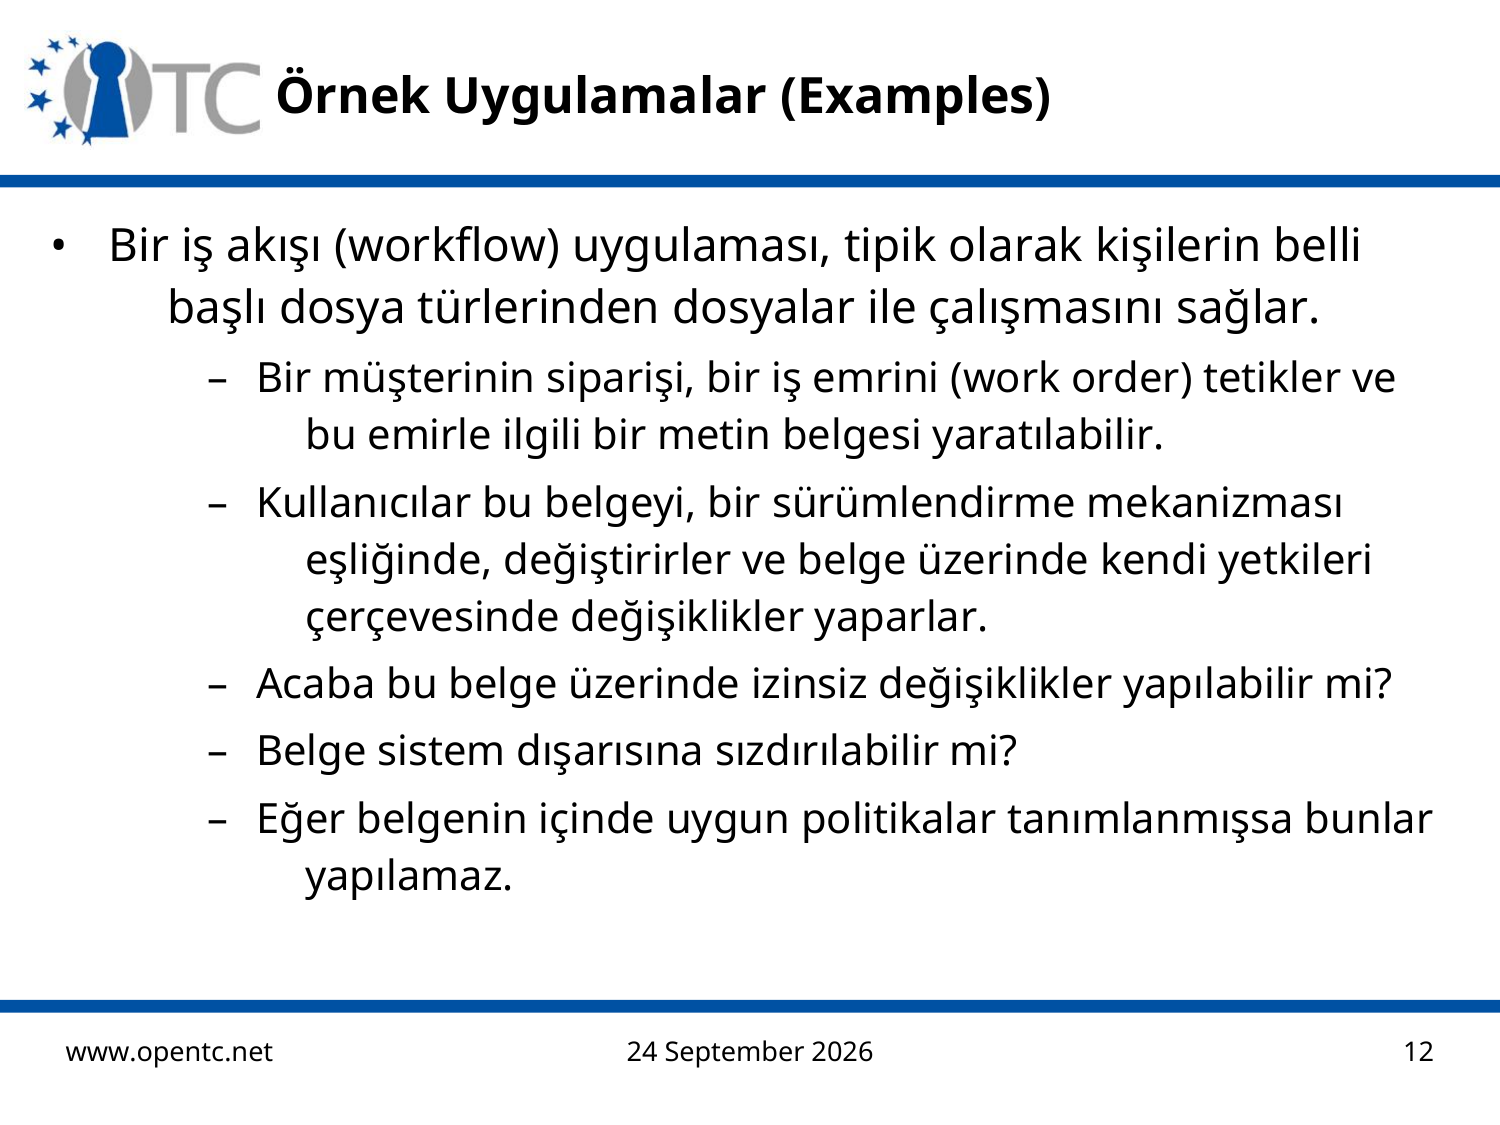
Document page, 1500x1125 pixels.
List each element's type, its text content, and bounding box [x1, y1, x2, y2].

title Örnek Uygulamalar (Examples) [275, 7, 1450, 181]
picture [24, 30, 263, 150]
list Bir iş akışı (workflow) uygulaması, tipik olarak kişilerin belli başlı dosya türlerinden dosyalar ile çalışmasını sağlar. Bir müşterinin siparişi, bir iş emrini (work order) tetikler ve bu emirle ilgili bir metin belgesi yaratılabilir. Kullanıcılar bu belgeyi, bir sürümlendirme mekanizması eşliğinde, değiştirirler ve belge üzerinde kendi yetkileri çerçevesinde değişiklikler yaparlar. Acaba bu belge üzerinde izinsiz değişiklikler yapılabilir mi? Belge sistem dışarısına sızdırılabilir mi? Eğer belgenin içinde uygun politikalar tanımlanmışsa bunlar yapılamaz. [50, 212, 1450, 888]
